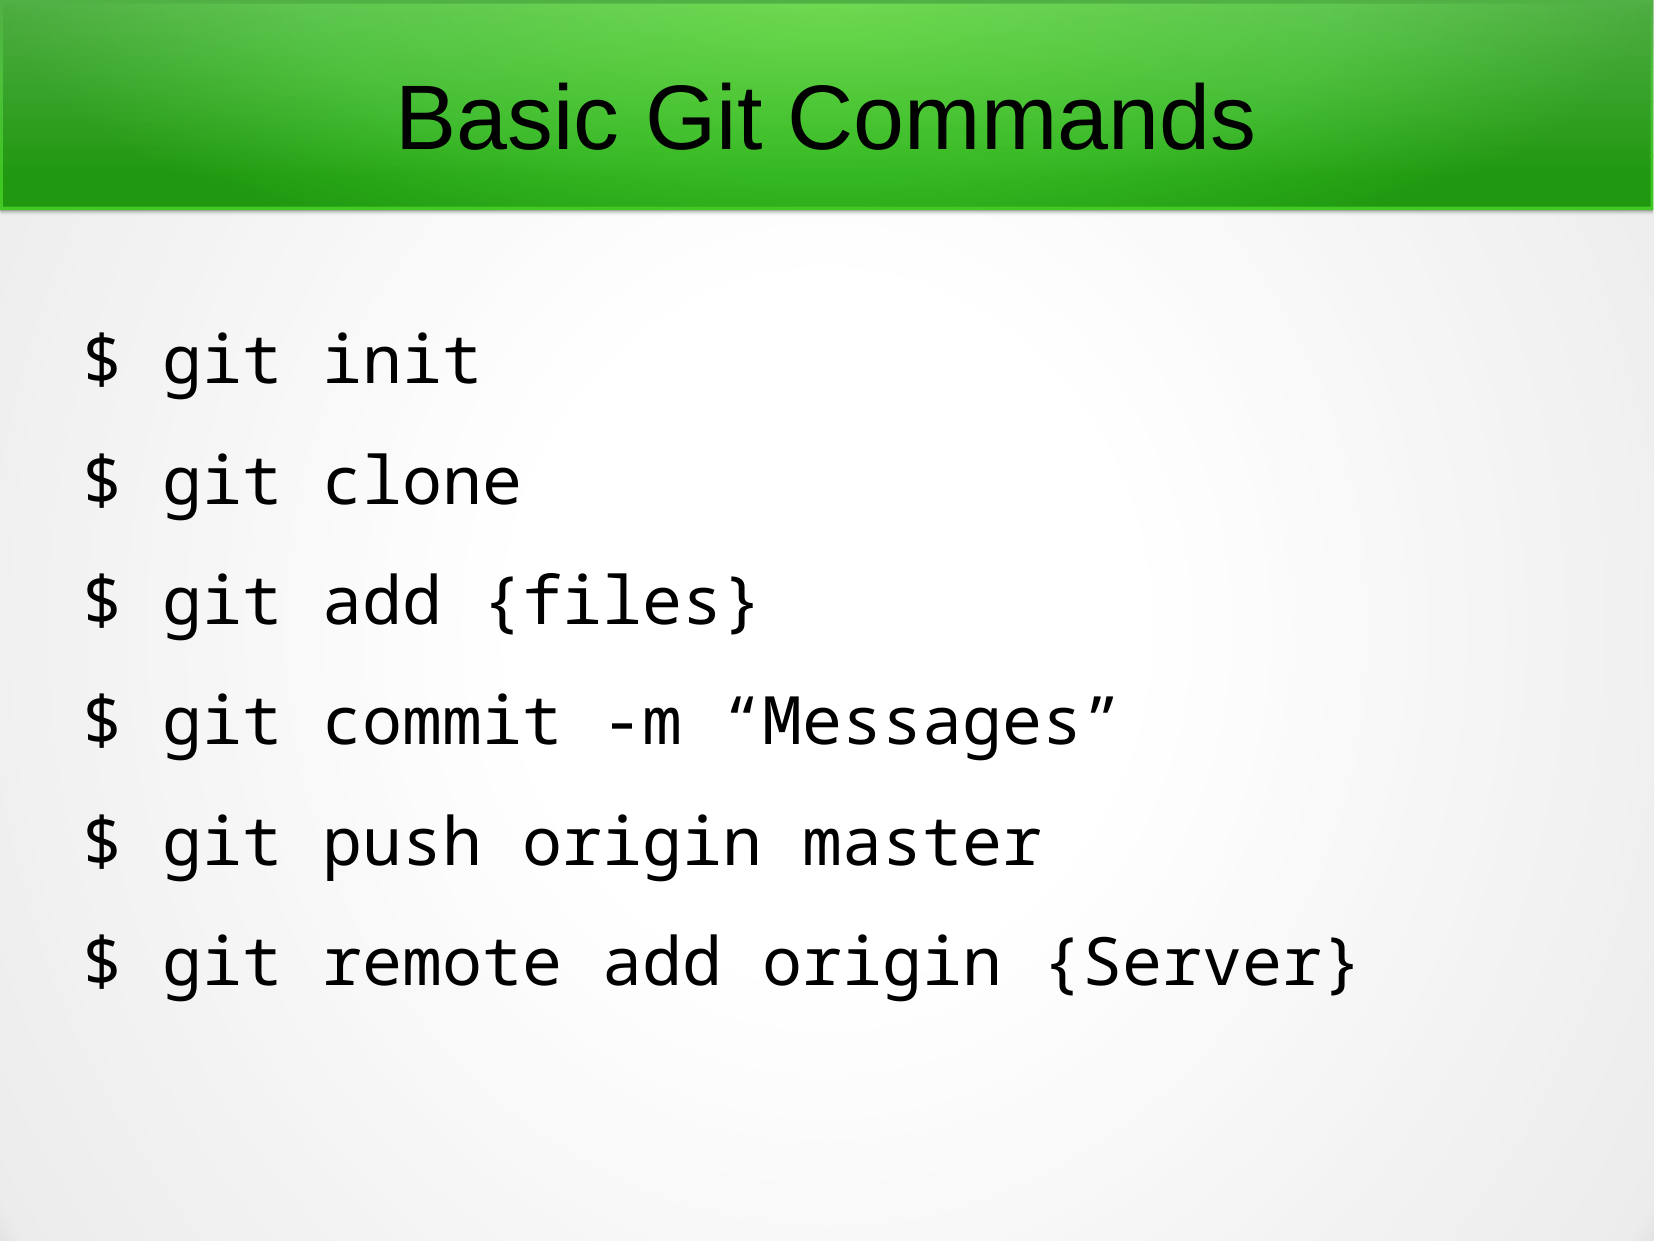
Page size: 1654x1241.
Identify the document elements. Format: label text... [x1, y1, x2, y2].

subtitle $ git init $ git clone $ git add {files} $ git commit -m “Messages” $ git push origin master $ git remote add origin {Server} [82, 299, 1571, 1019]
title Basic Git Commands [82, 47, 1571, 189]
